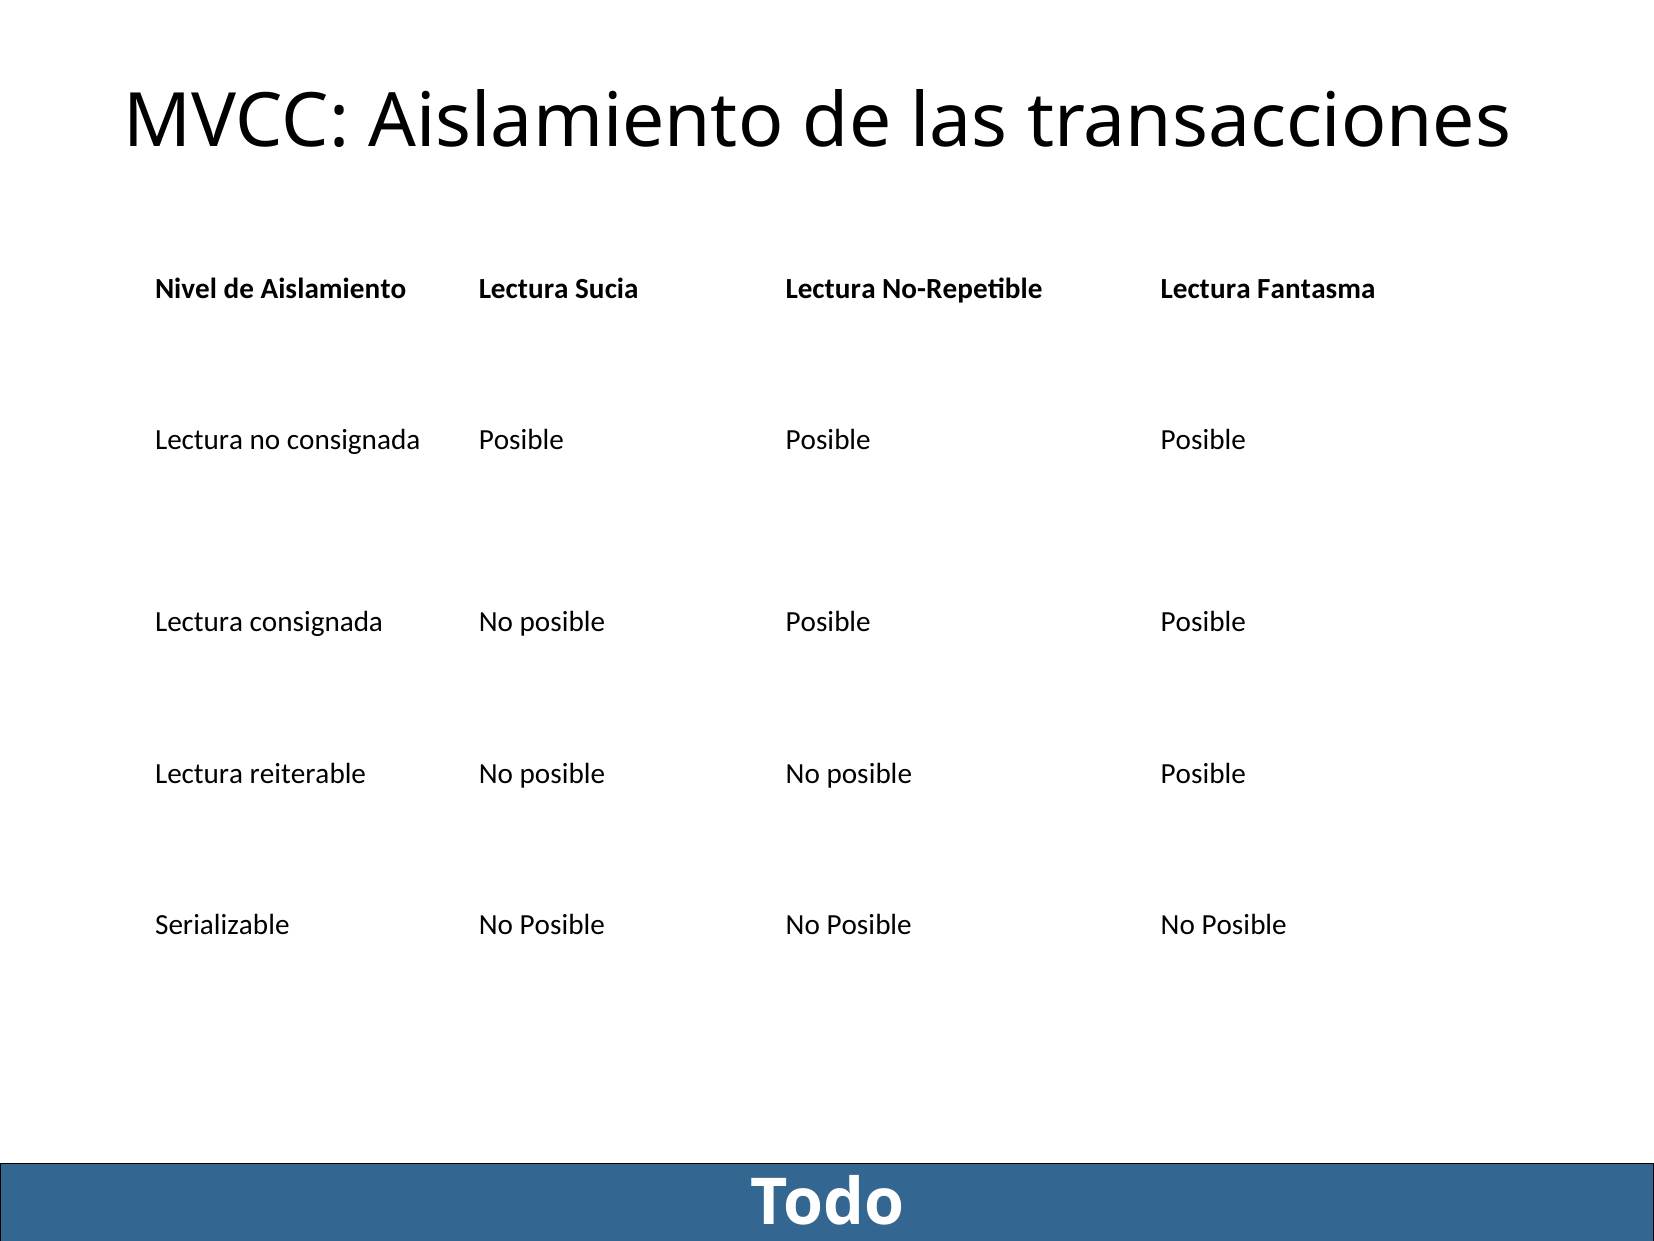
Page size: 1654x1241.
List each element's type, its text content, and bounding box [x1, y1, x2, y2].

table_cell Serializable [140, 905, 464, 1057]
table_cell Posible [1146, 602, 1452, 754]
table_cell Lectura reiterable [140, 754, 464, 905]
table_cell Posible [771, 420, 1146, 602]
table_header Lectura No-Repetible [771, 269, 1146, 420]
table_cell No posible [464, 754, 771, 905]
table_cell Posible [464, 420, 771, 602]
table_cell No posible [464, 602, 771, 754]
table_cell Posible [771, 602, 1146, 754]
table_header Lectura Sucia [464, 269, 771, 420]
table_cell No posible [771, 754, 1146, 905]
table_cell Lectura consignada [140, 602, 464, 754]
table_cell No Posible [464, 905, 771, 1057]
table_cell Lectura no consignada [140, 420, 464, 602]
table_cell Posible [1146, 420, 1452, 602]
table_cell No Posible [771, 905, 1146, 1057]
table_header Nivel de Aislamiento [140, 269, 464, 420]
table_cell No Posible [1146, 905, 1452, 1057]
table_header Lectura Fantasma [1146, 269, 1452, 420]
title MVCC: Aislamiento de las transacciones [30, 39, 1606, 196]
table_cell Posible [1146, 754, 1452, 905]
